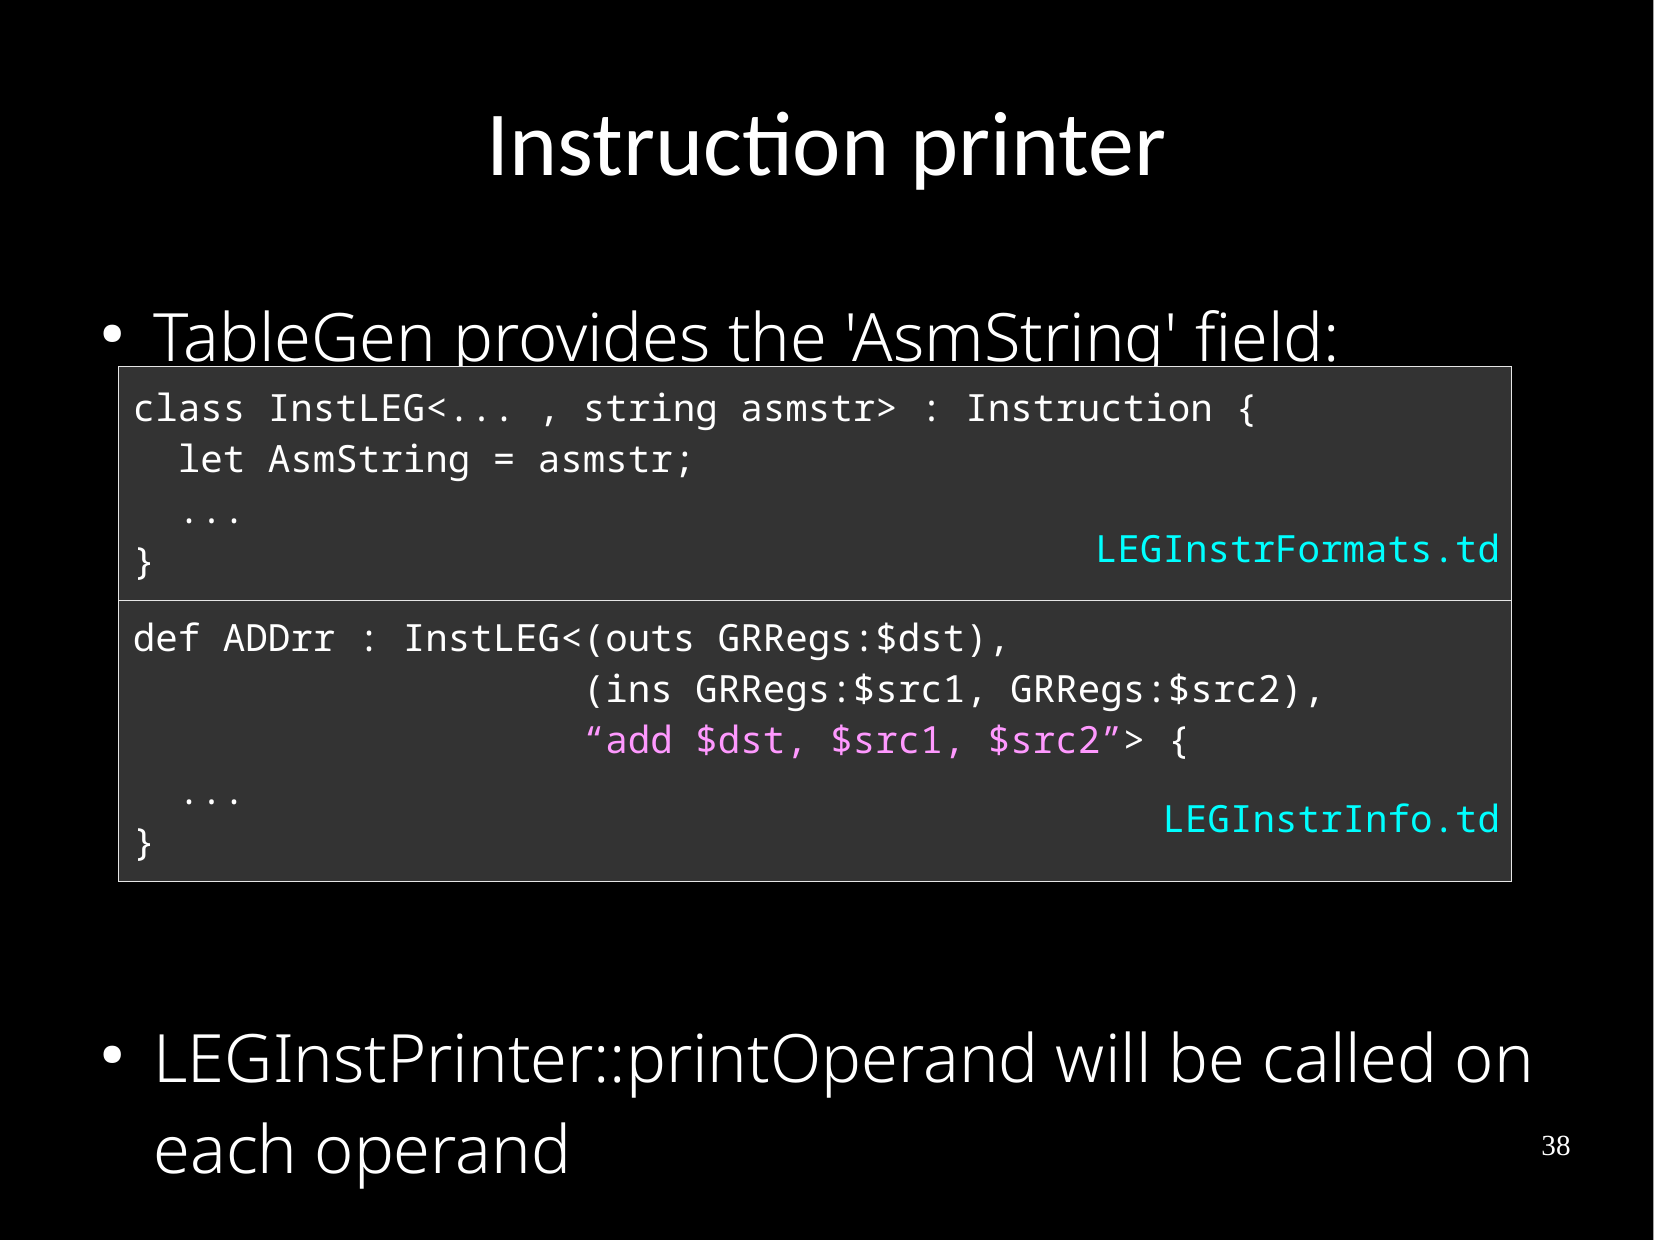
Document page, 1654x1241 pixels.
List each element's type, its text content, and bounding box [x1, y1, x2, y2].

title Instruction printer [82, 49, 1571, 257]
list TableGen provides the 'AsmString' field: LEGInstPrinter::printOperand will be called on each operand [82, 290, 1571, 1205]
text_box class InstLEG<... , string asmstr> : Instruction { let AsmString = asmstr; ... } [118, 366, 1512, 573]
text_box LEGInstrFormats.td [944, 522, 1512, 567]
text_box def ADDrr : InstLEG<(outs GRRegs:$dst), (ins GRRegs:$src1, GRRegs:$src2), “add $dst, $src1, $src2”> { ... } [118, 601, 1512, 847]
text_box LEGInstrInfo.td [944, 792, 1512, 837]
